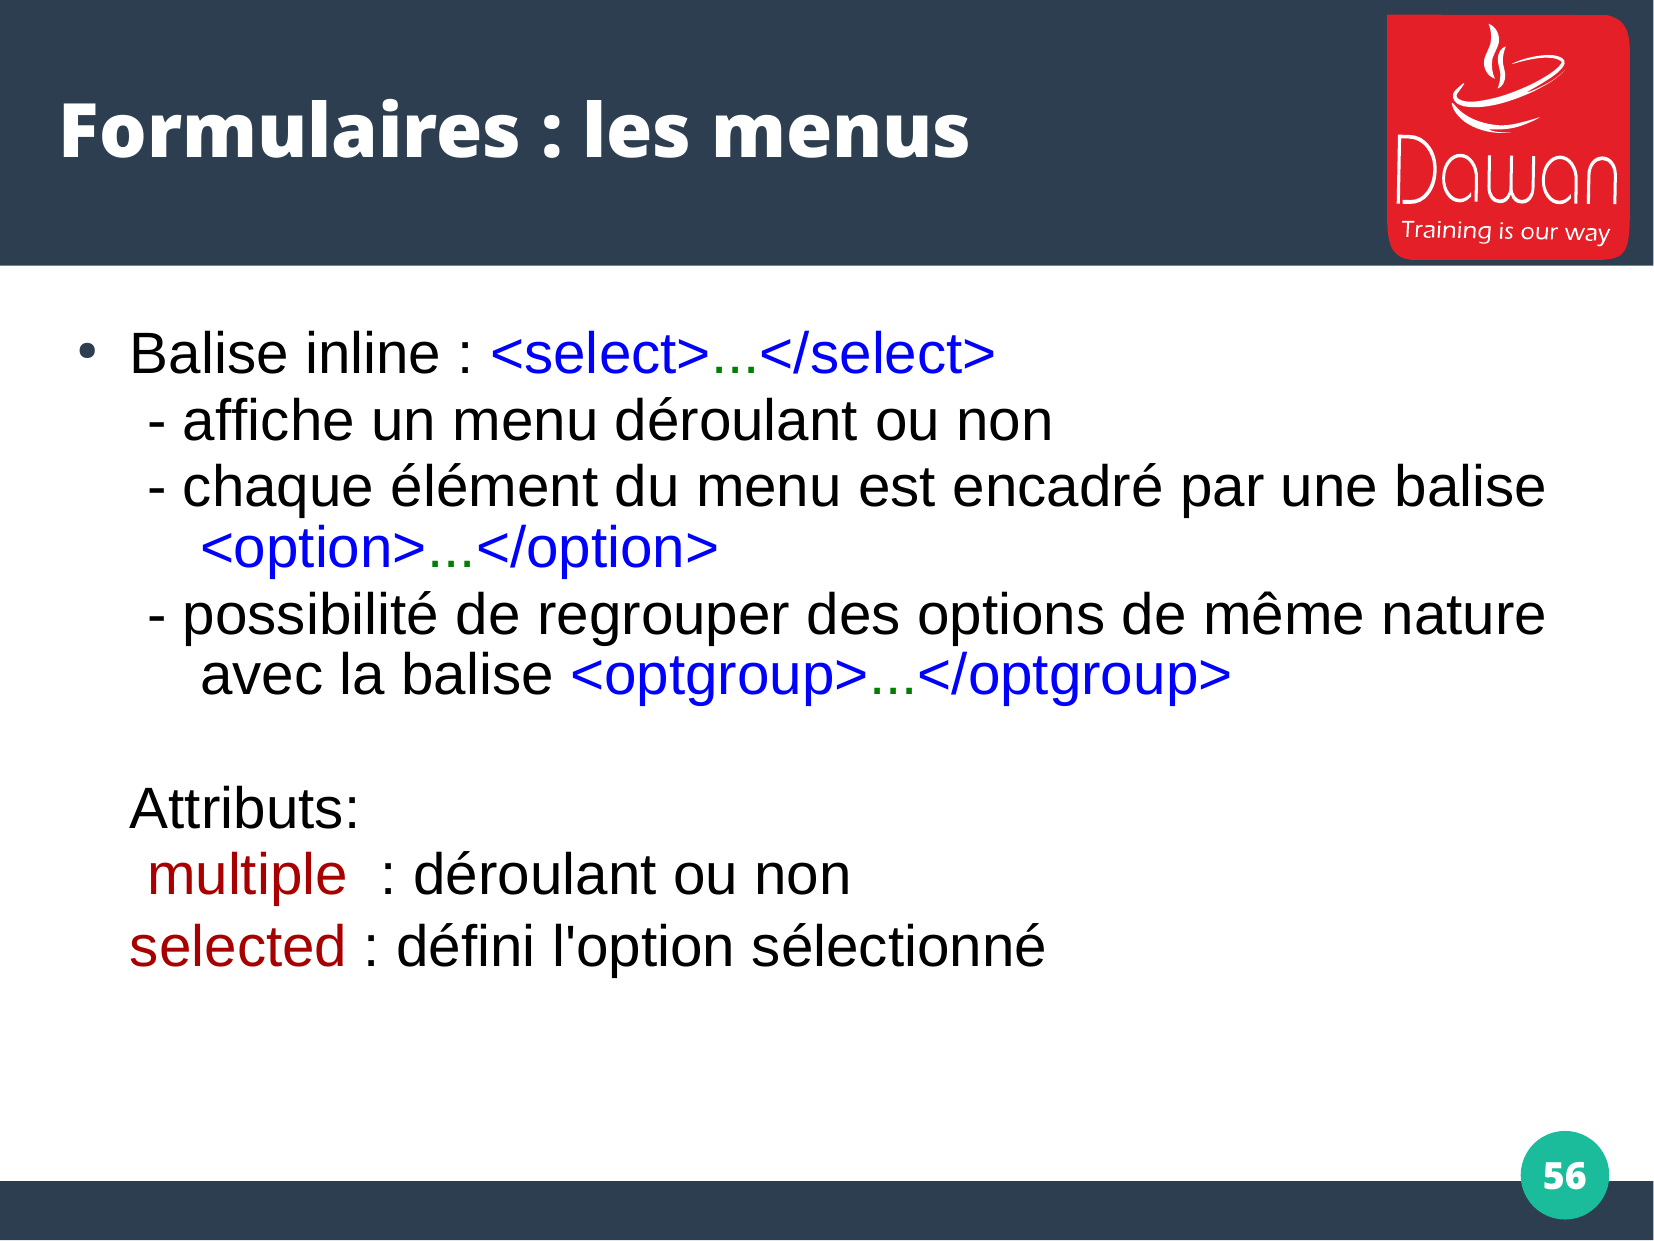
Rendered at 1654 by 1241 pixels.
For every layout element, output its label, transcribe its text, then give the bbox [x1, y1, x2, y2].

list Balise inline : <select>...</select> - affiche un menu déroulant ou non - chaque élément du menu est encadré par une balise <option>...</option> - possibilité de regrouper des options de même nature avec la balise <optgroup>...</optgroup> Attributs: multiple : déroulant ou non selected : défini l'option sélectionné [59, 324, 1595, 1152]
title Formulaires : les menus [59, 49, 1387, 207]
picture [1387, 14, 1630, 260]
